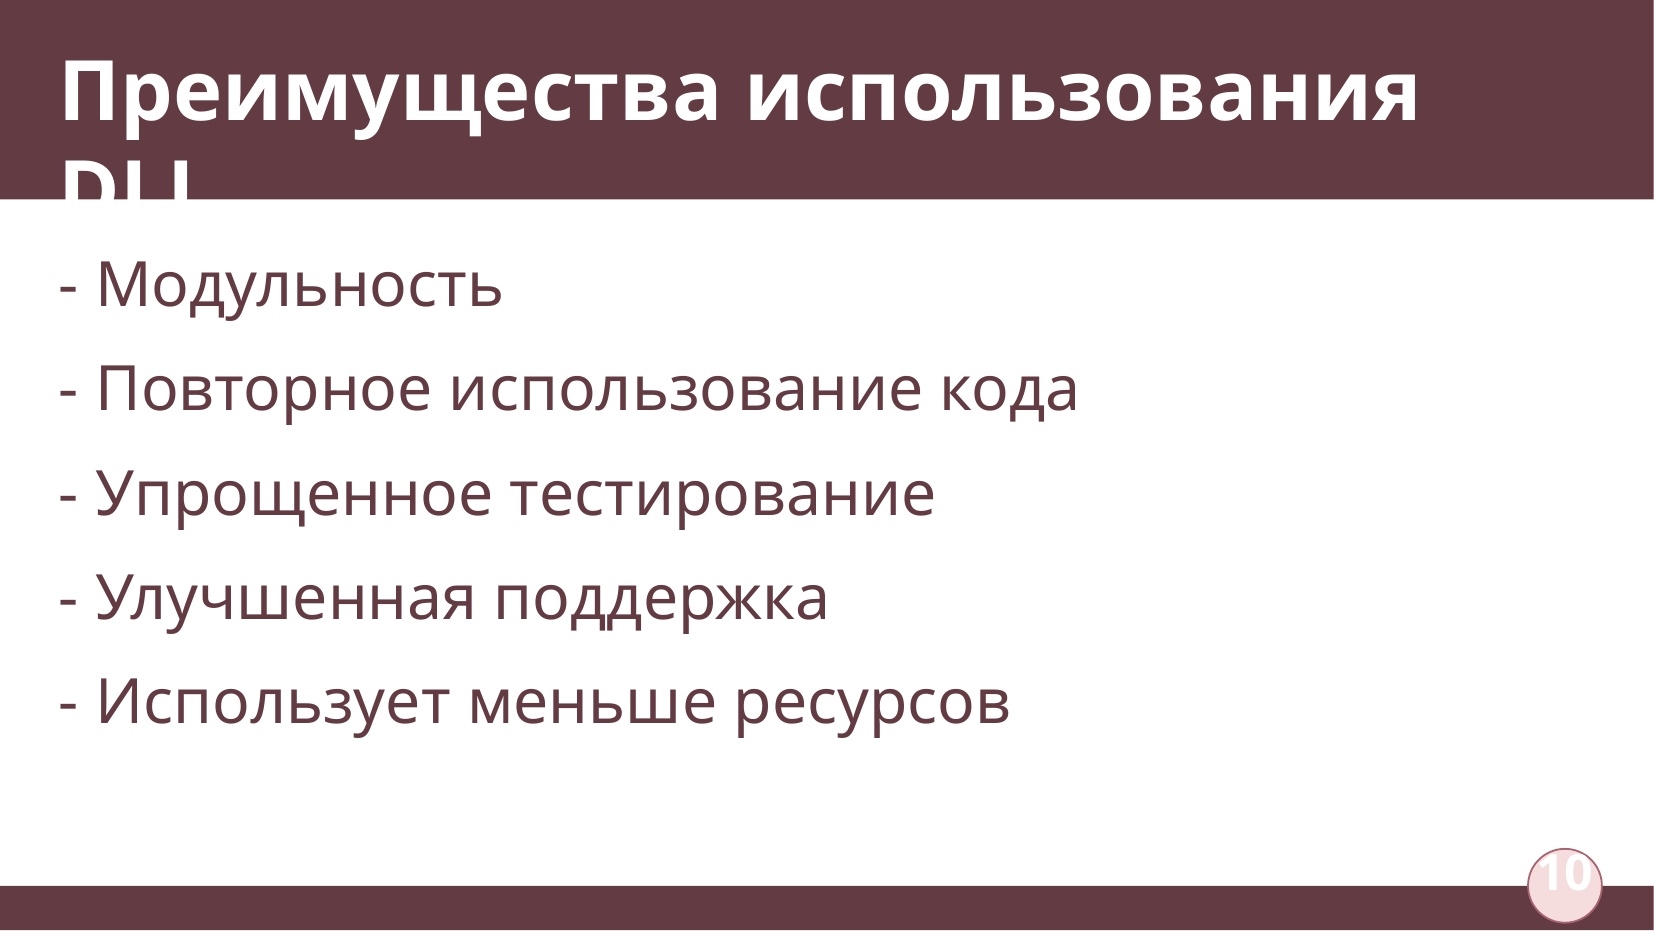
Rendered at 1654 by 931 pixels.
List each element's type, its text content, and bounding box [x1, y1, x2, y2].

list - Модульность - Повторное использование кода - Упрощенное тестирование - Улучшенная поддержка - Использует меньше ресурсов [59, 243, 1595, 737]
title Преимущества использования DLL [59, 37, 1595, 155]
